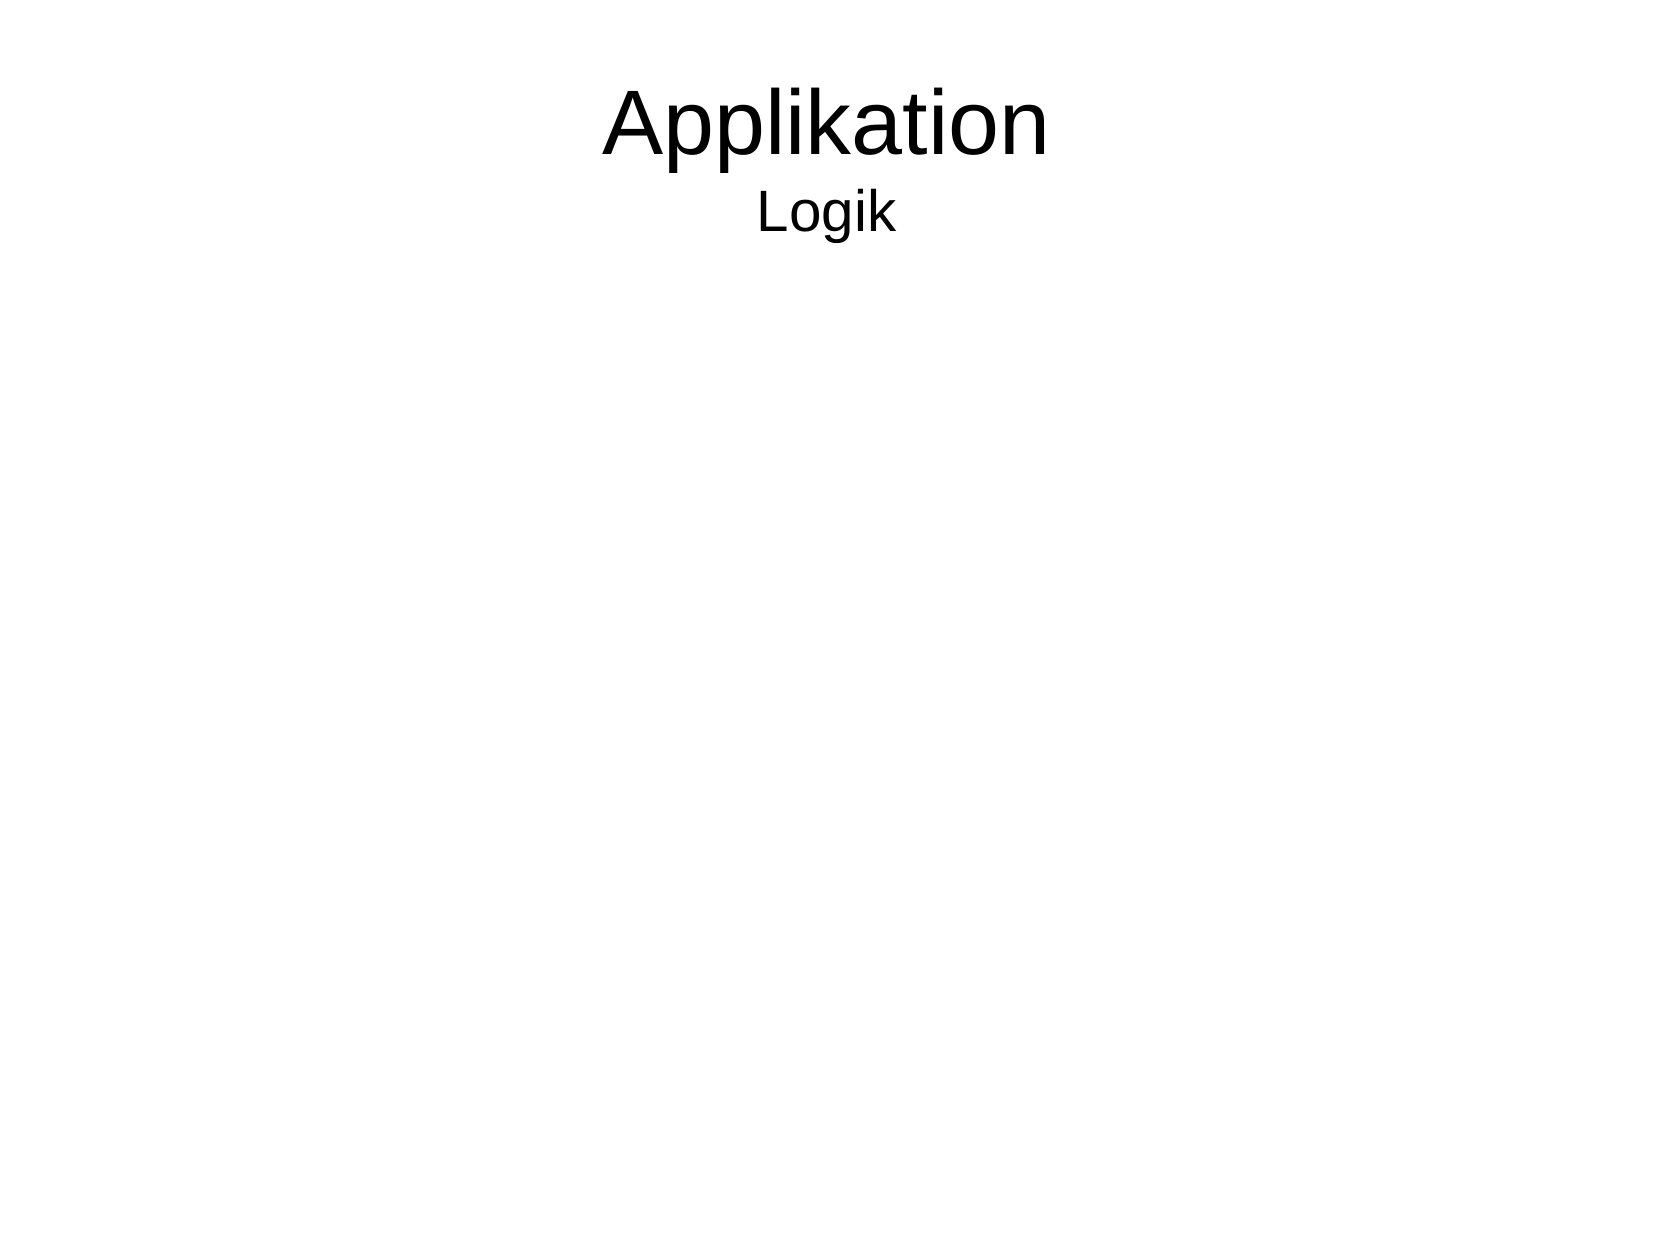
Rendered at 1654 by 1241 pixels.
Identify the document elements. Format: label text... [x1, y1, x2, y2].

title Applikation Logik [82, 49, 1571, 257]
